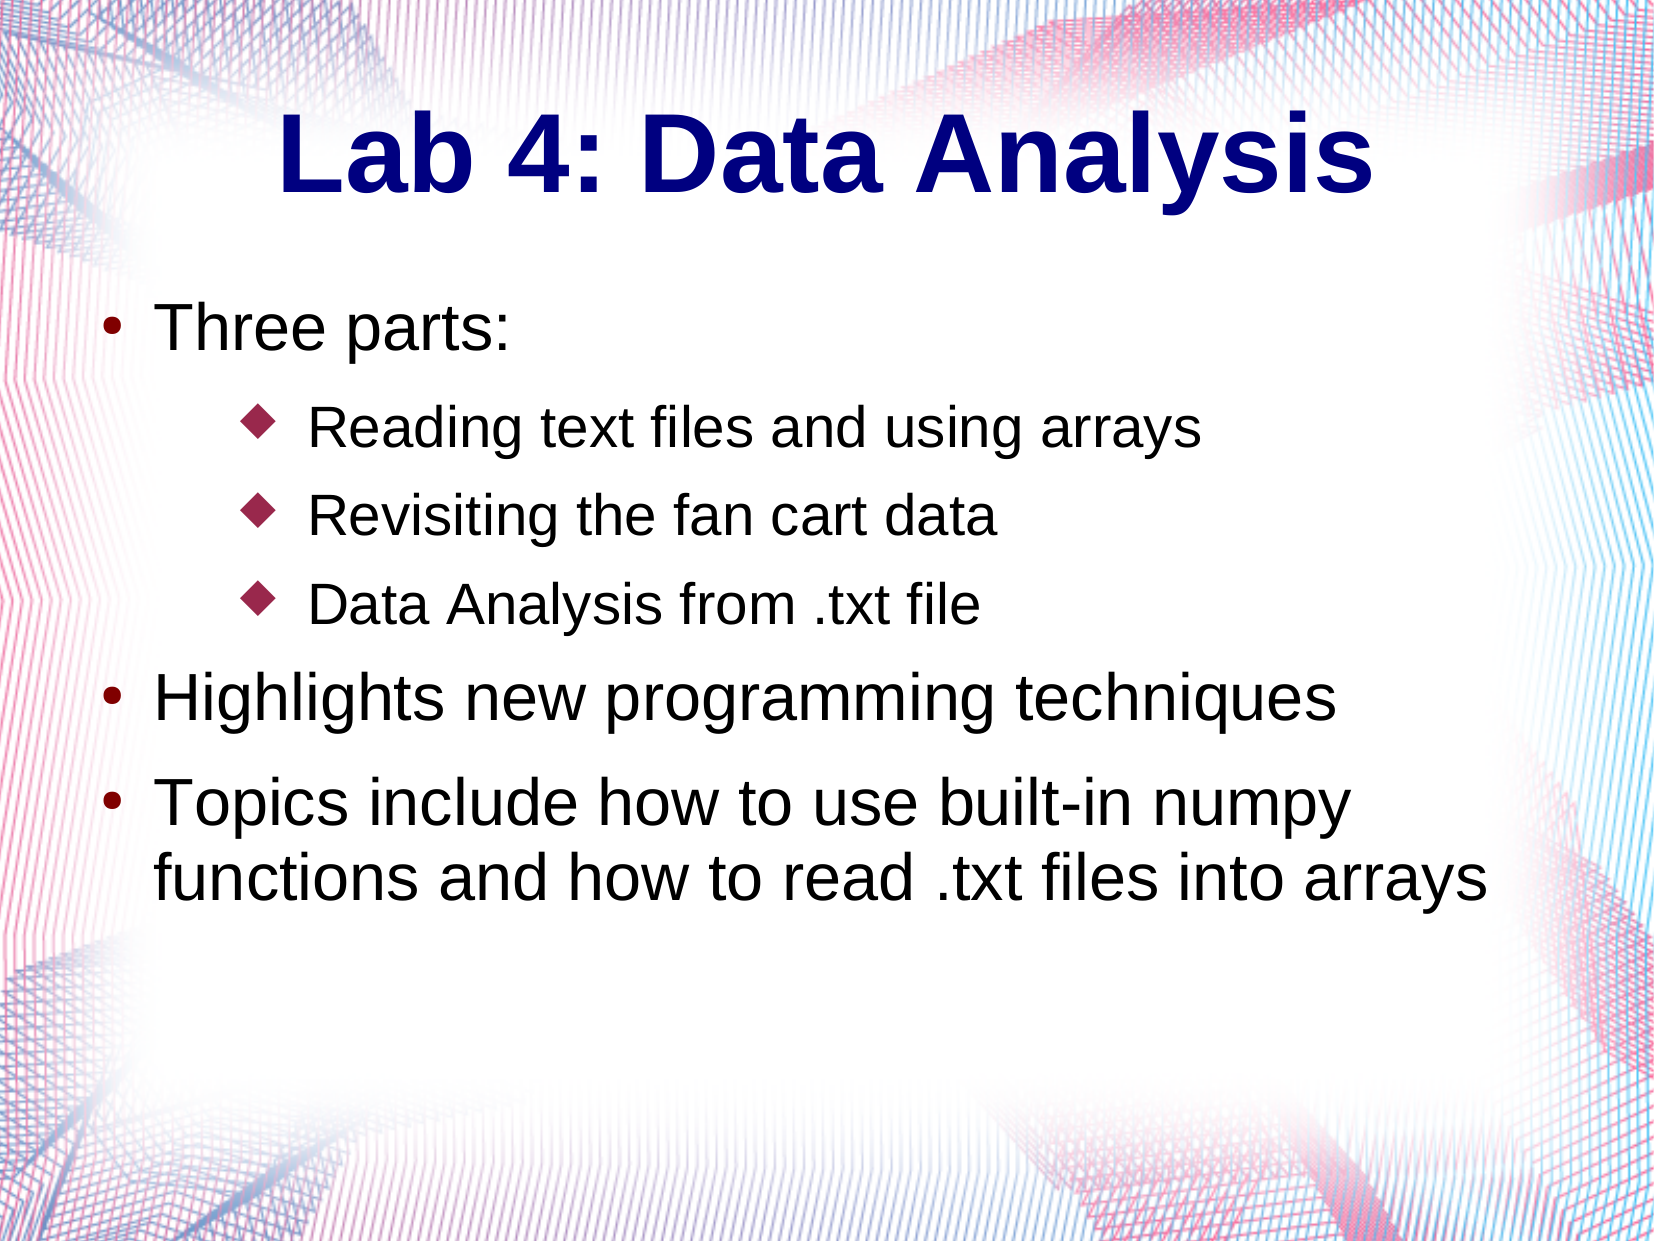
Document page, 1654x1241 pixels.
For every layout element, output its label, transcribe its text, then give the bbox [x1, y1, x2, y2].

title Lab 4: Data Analysis [82, 49, 1571, 257]
picture [0, 0, 1654, 1241]
list Three parts: Reading text files and using arrays Revisiting the fan cart data Data Analysis from .txt file Highlights new programming techniques Topics include how to use built-in numpy functions and how to read .txt files into arrays [82, 290, 1571, 1109]
